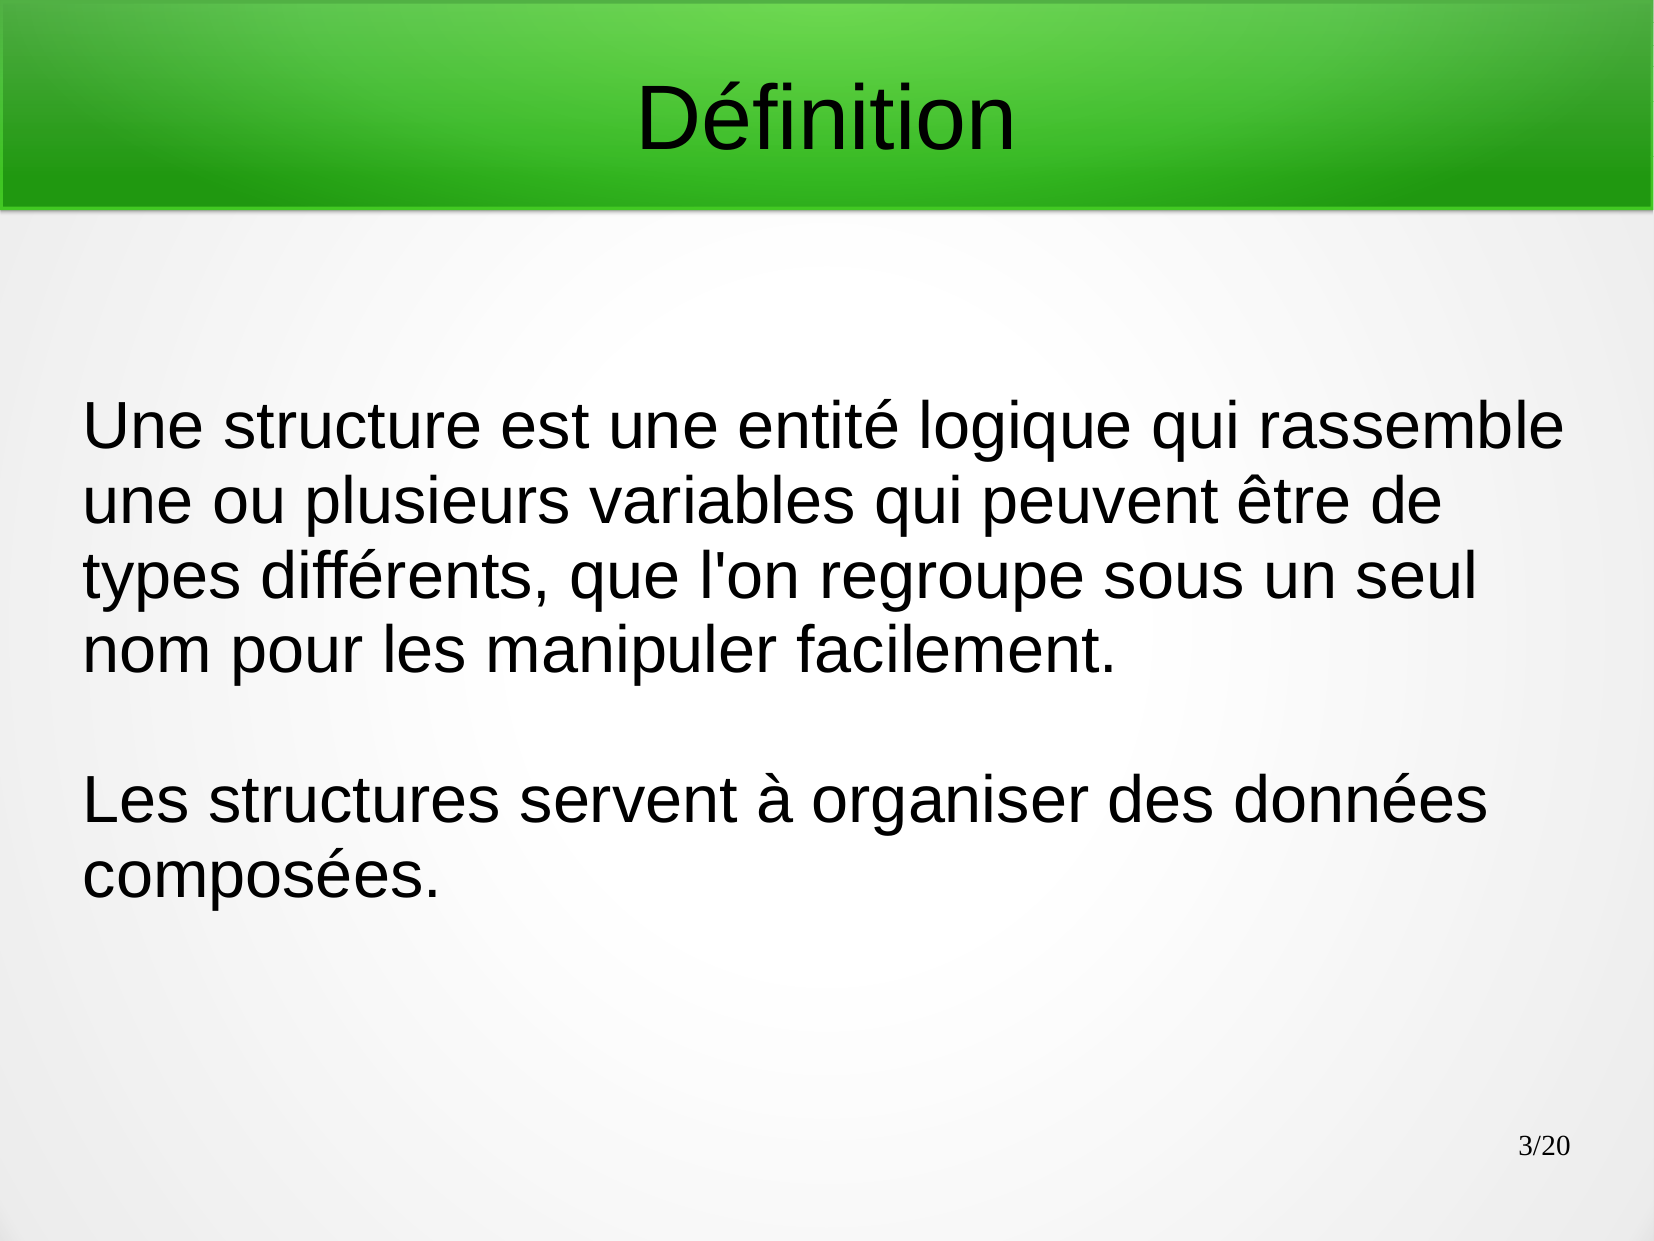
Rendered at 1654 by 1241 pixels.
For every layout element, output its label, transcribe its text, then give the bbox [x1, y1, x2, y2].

subtitle Une structure est une entité logique qui rassemble une ou plusieurs variables qui peuvent être de types différents, que l'on regroupe sous un seul nom pour les manipuler facilement. Les structures servent à organiser des données composées. [82, 275, 1571, 1024]
title Définition [82, 47, 1571, 189]
